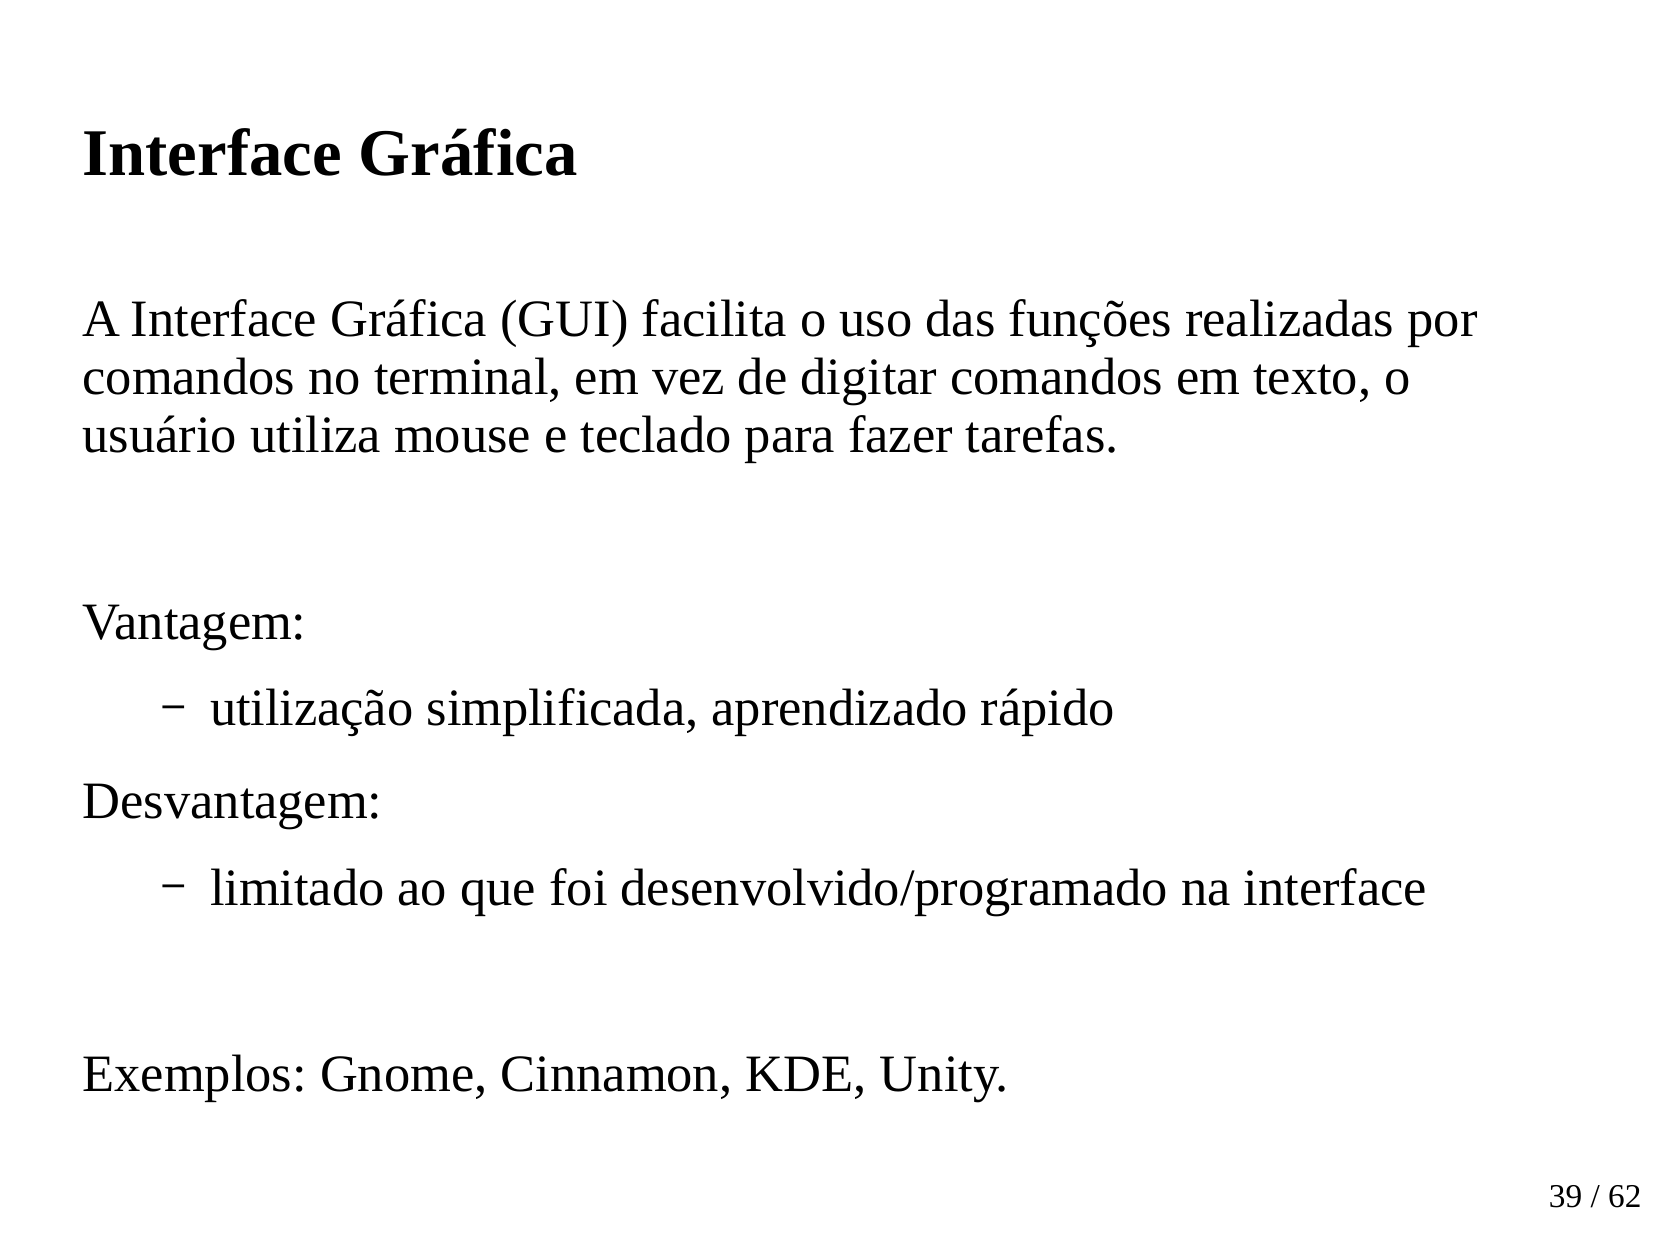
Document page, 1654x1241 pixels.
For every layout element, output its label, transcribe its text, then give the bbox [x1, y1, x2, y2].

title Interface Gráfica [82, 49, 1571, 257]
list A Interface Gráfica (GUI) facilita o uso das funções realizadas por comandos no terminal, em vez de digitar comandos em texto, o usuário utiliza mouse e teclado para fazer tarefas. Vantagem: utilização simplificada, aprendizado rápido Desvantagem: limitado ao que foi desenvolvido/programado na interface Exemplos: Gnome, Cinnamon, KDE, Unity. [82, 290, 1571, 1111]
